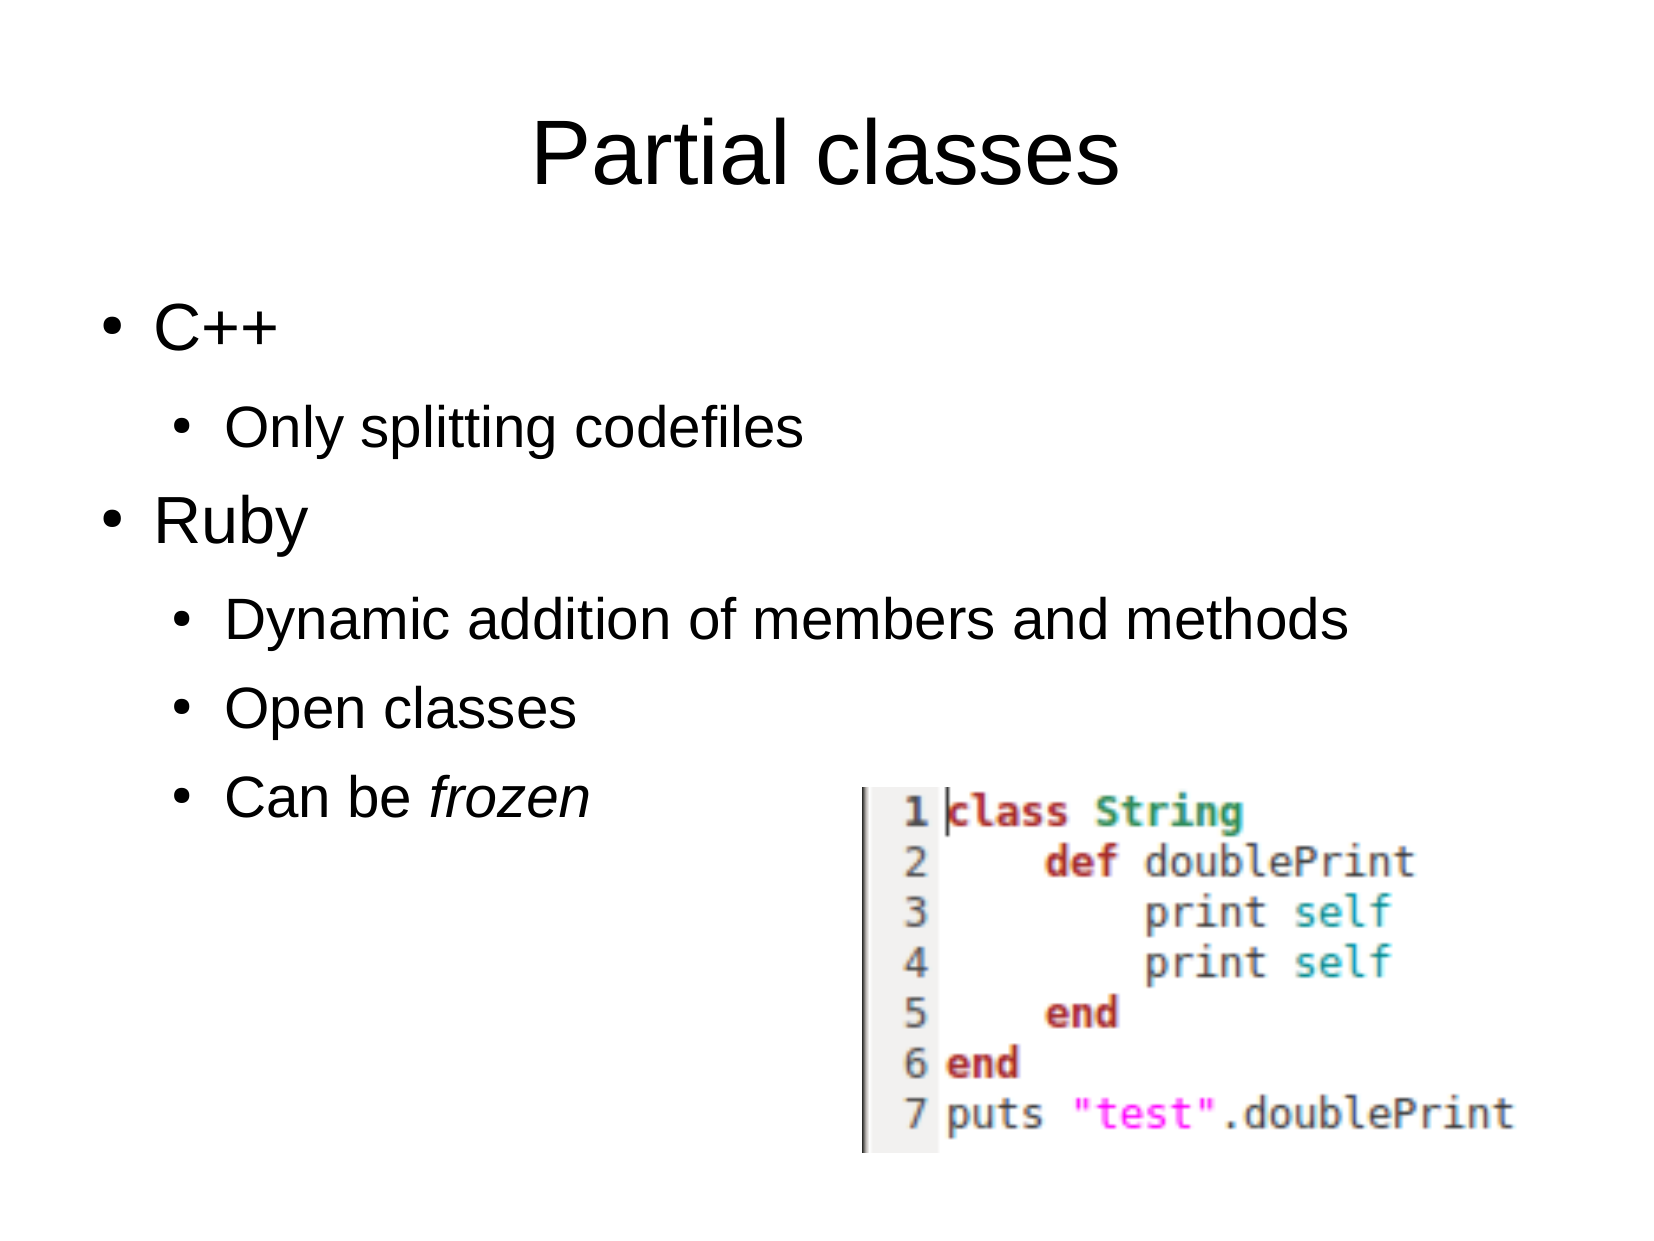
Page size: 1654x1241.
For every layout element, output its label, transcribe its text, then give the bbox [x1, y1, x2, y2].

picture [862, 787, 1538, 1153]
title Partial classes [82, 49, 1571, 257]
list C++ Only splitting codefiles Ruby Dynamic addition of members and methods Open classes Can be frozen [82, 290, 1571, 1109]
